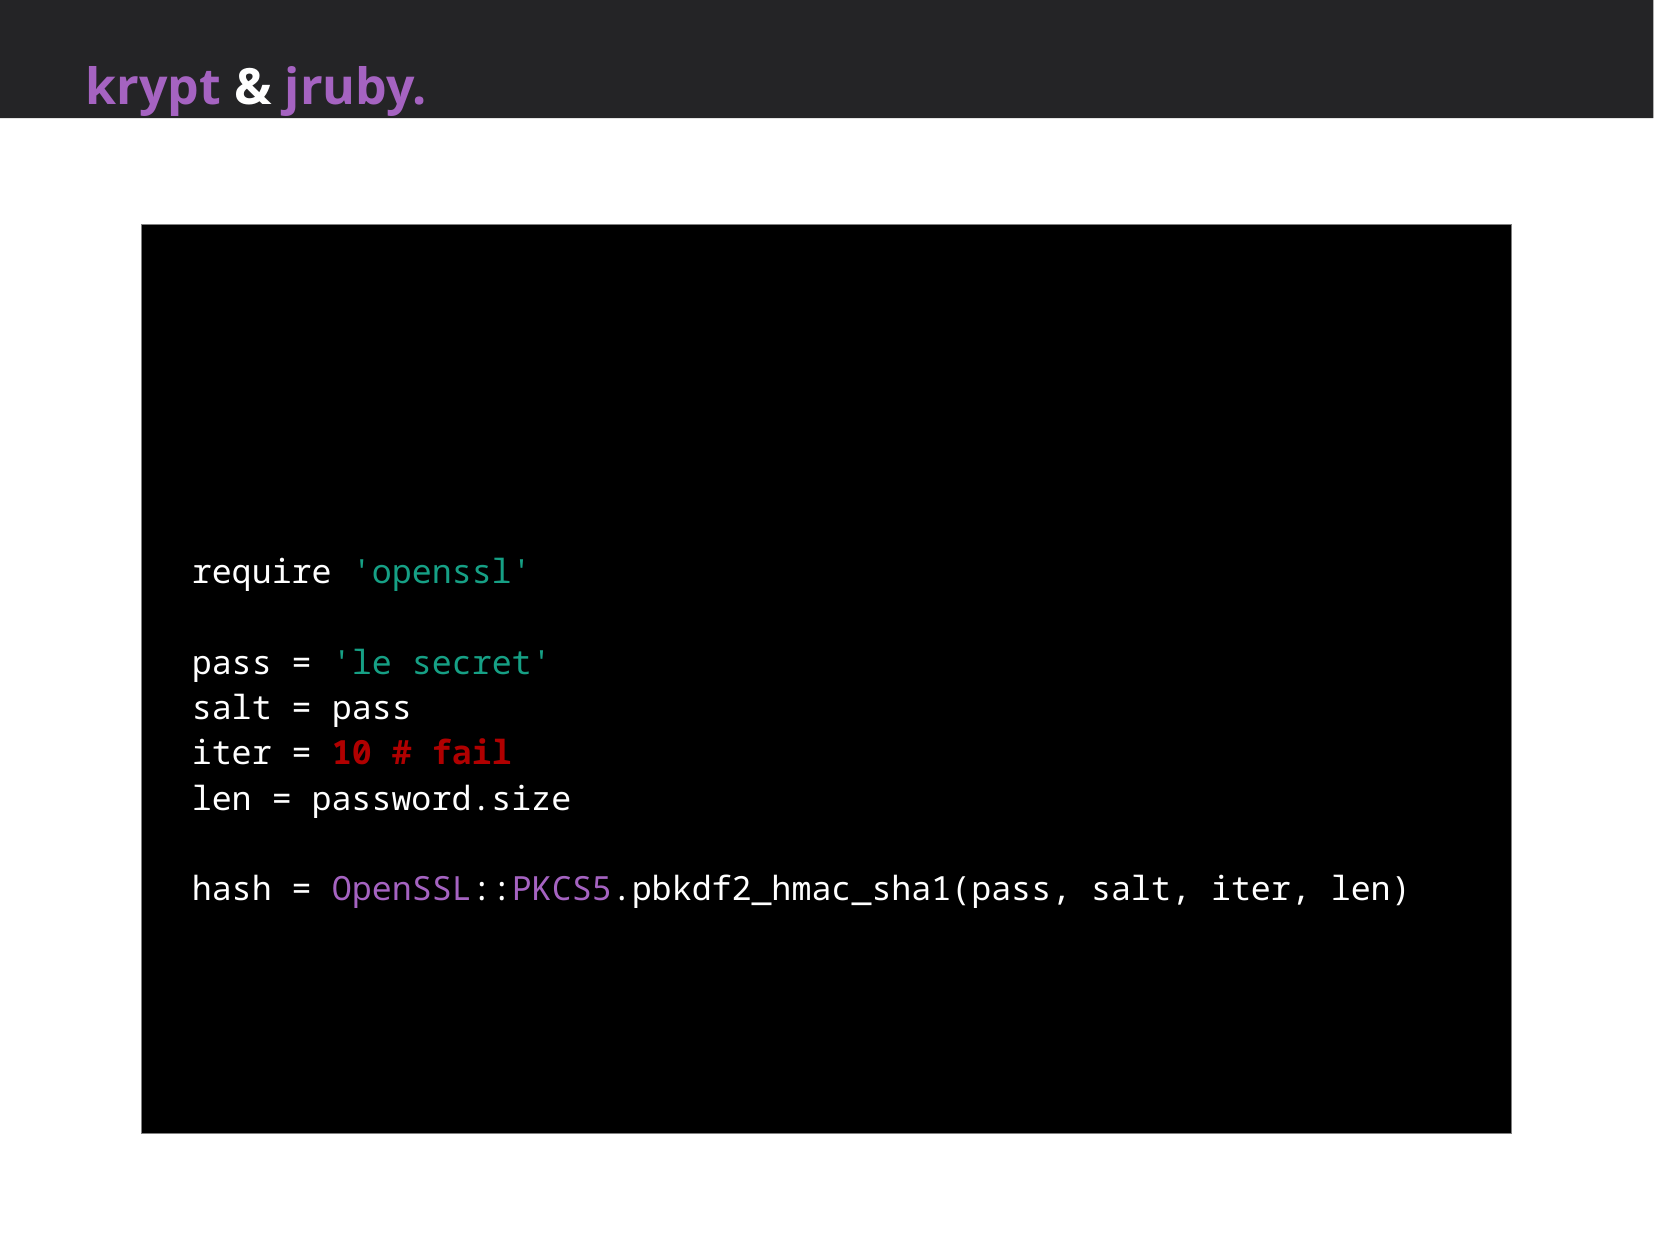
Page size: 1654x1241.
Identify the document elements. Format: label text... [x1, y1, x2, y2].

text_box require 'openssl' pass = 'le secret' salt = pass iter = 10 # fail len = password.size hash = OpenSSL::PKCS5.pbkdf2_hmac_sha1(pass, salt, iter, len) [177, 224, 1512, 856]
text_box [141, 224, 1512, 1134]
text_box [0, 0, 1654, 119]
text_box krypt & jruby. [70, 43, 1359, 119]
